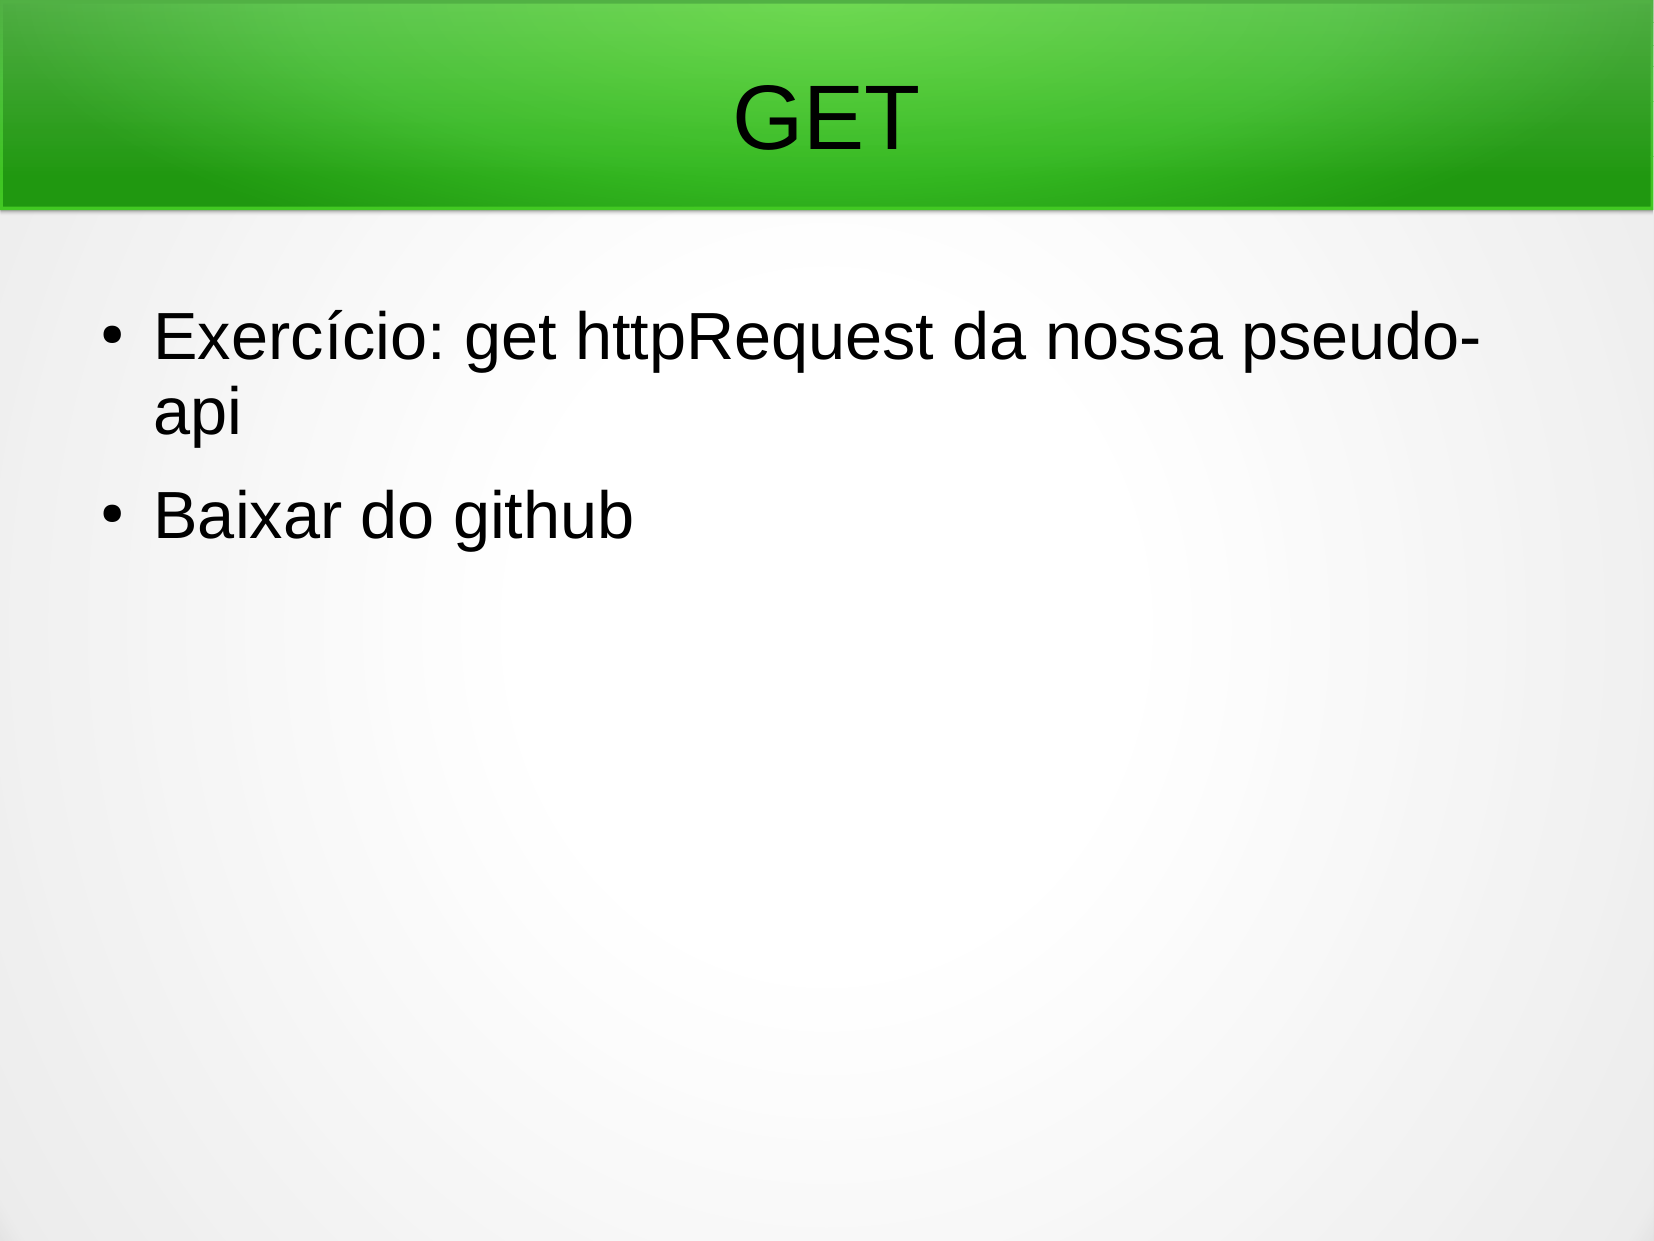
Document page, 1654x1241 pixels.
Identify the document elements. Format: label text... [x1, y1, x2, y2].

list Exercício: get httpRequest da nossa pseudo-api Baixar do github [82, 299, 1571, 1019]
title GET [82, 47, 1571, 189]
